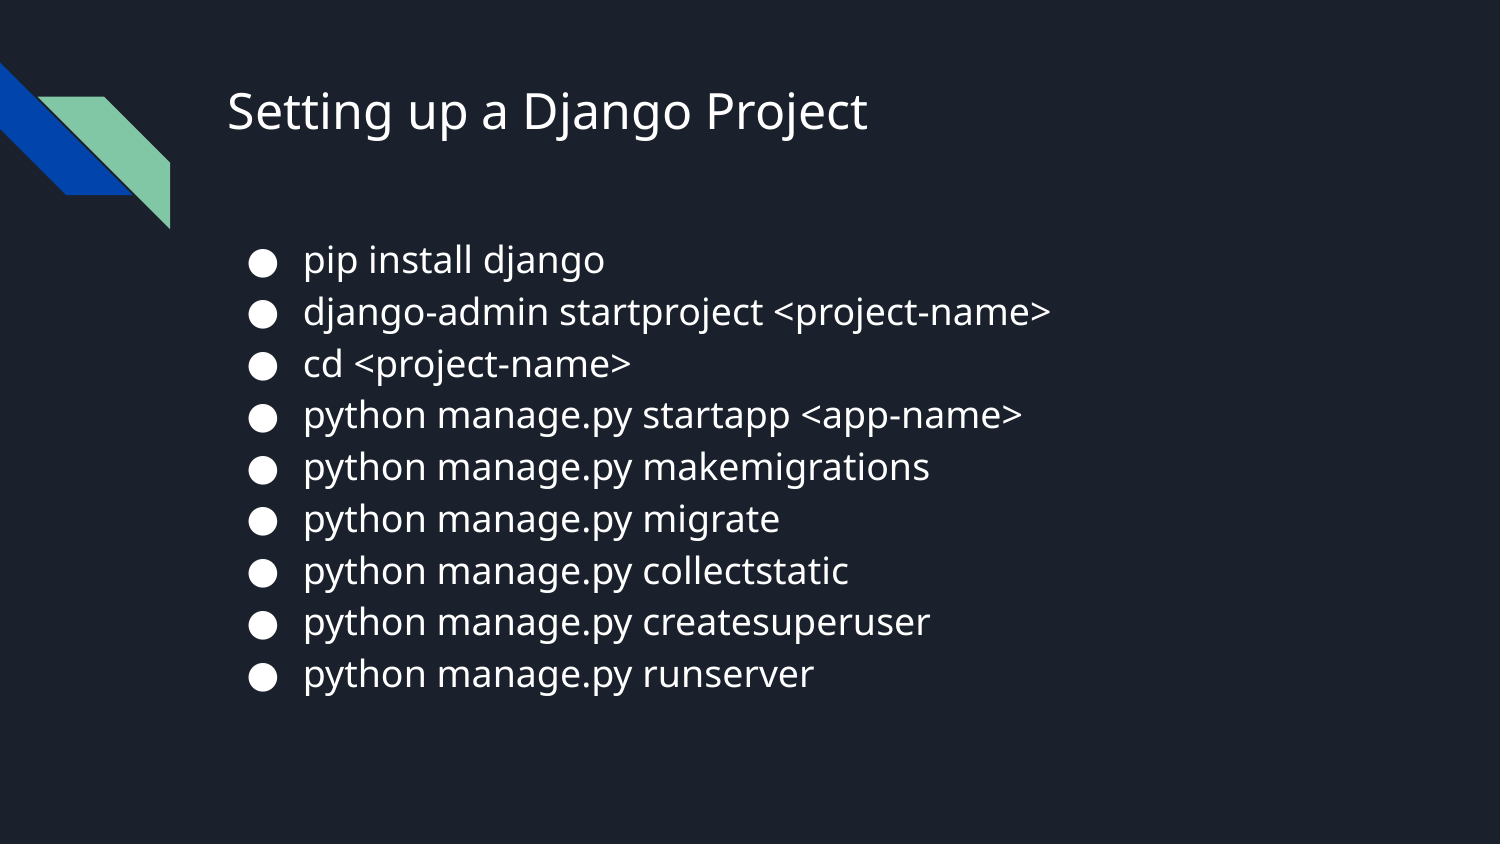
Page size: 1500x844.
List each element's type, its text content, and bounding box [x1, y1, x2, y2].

title Setting up a Django Project [212, 64, 1368, 214]
list pip install django django-admin startproject <project-name> cd <project-name> python manage.py startapp <app-name> python manage.py makemigrations python manage.py migrate python manage.py collectstatic python manage.py createsuperuser python manage.py runserver [212, 214, 1368, 770]
